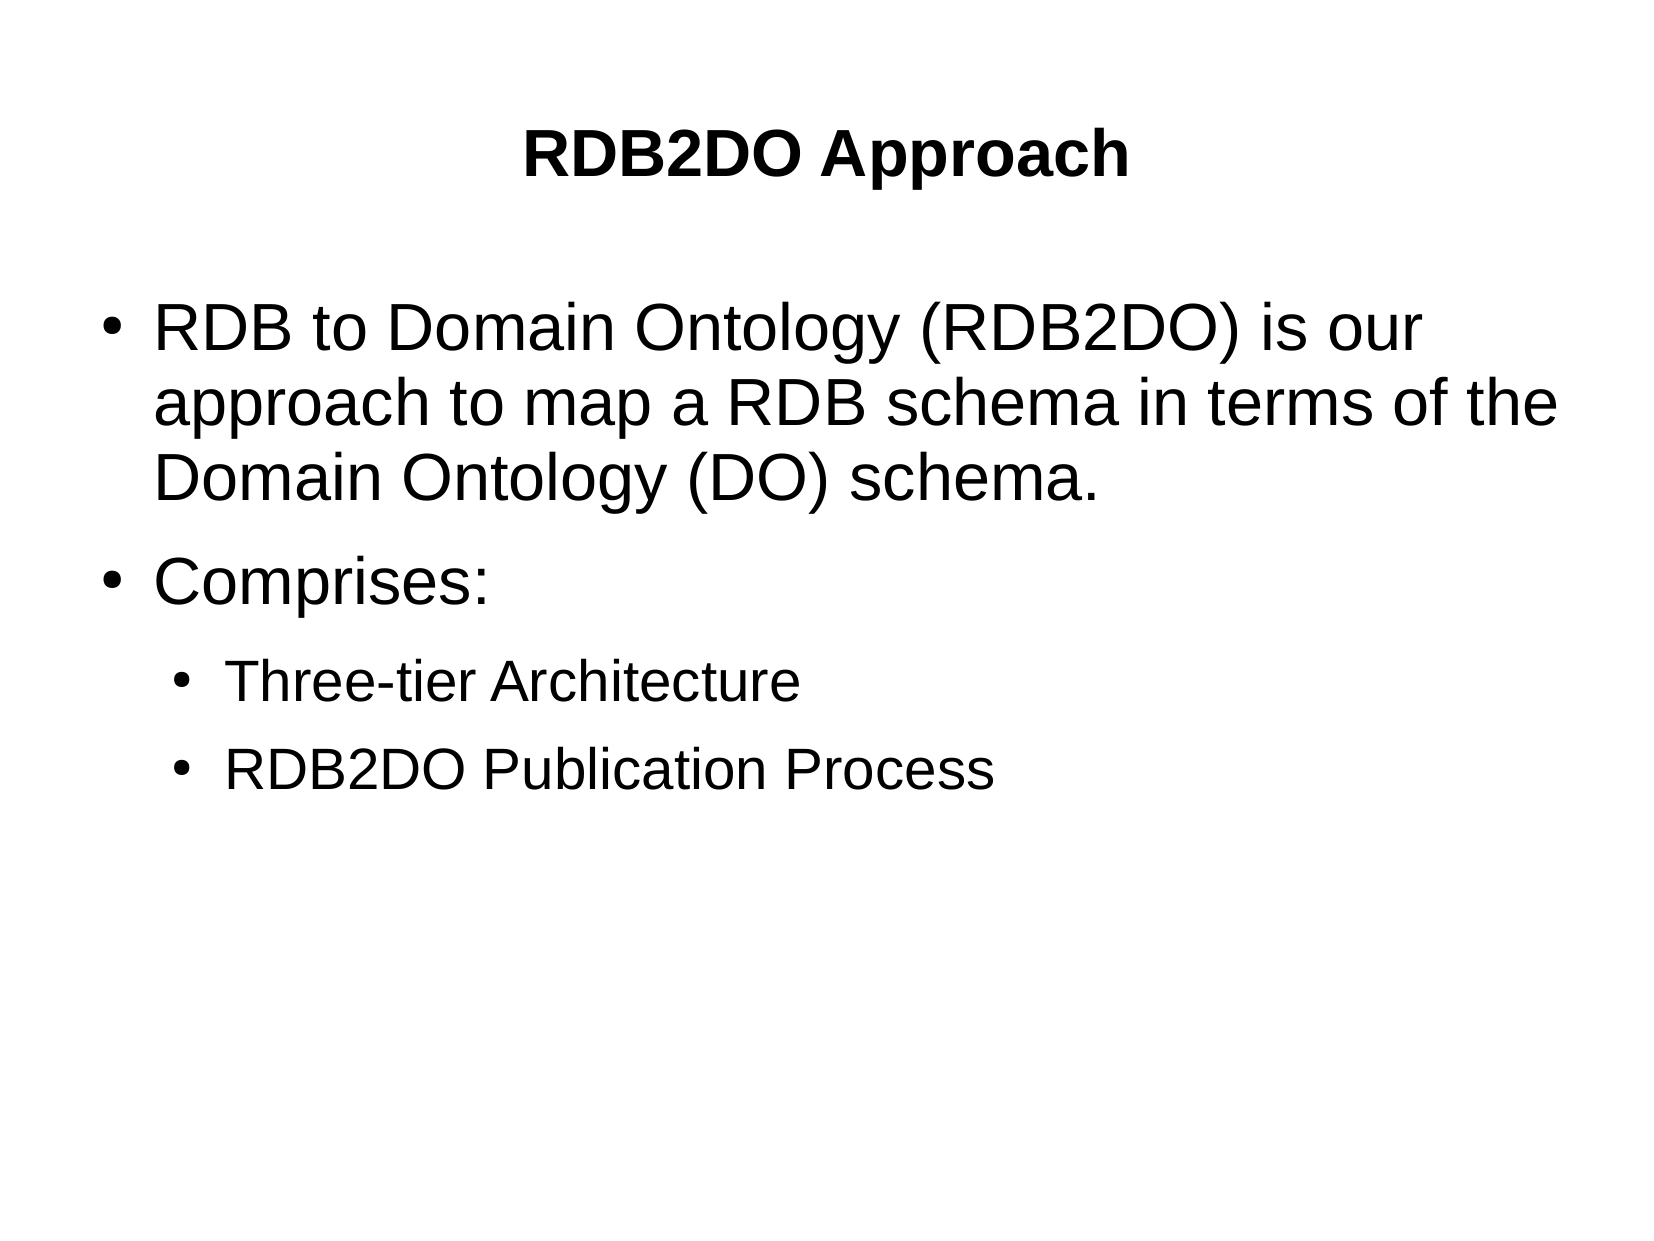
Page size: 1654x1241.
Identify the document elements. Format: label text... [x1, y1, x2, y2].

list RDB to Domain Ontology (RDB2DO) is our approach to map a RDB schema in terms of the Domain Ontology (DO) schema. Comprises: Three-tier Architecture RDB2DO Publication Process [82, 290, 1571, 1094]
title RDB2DO Approach [82, 56, 1571, 250]
